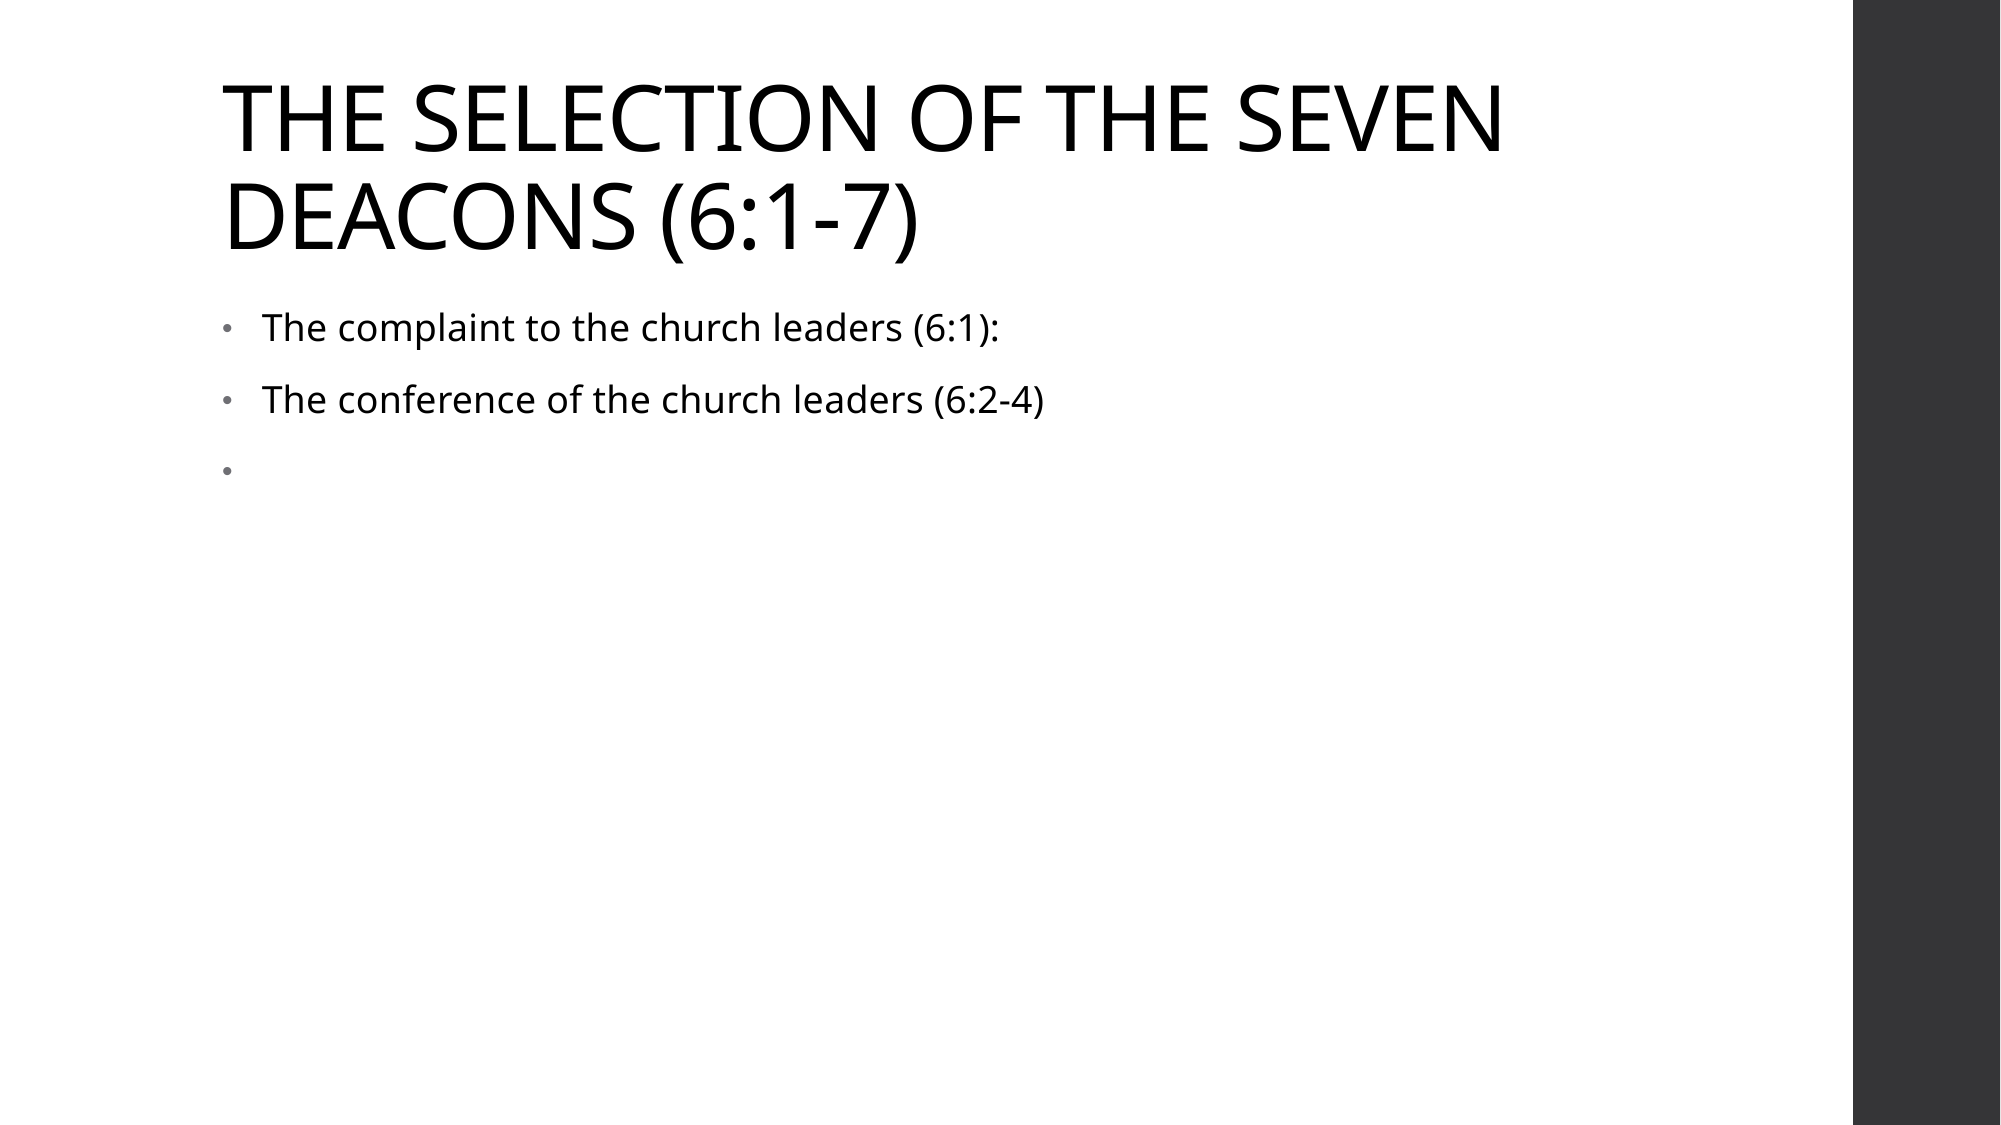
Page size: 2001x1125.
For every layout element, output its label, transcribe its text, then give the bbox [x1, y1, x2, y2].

title THE SELECTION OF THE SEVEN DEACONS (6:1-7) [206, 60, 1797, 278]
list The complaint to the church leaders (6:1): The conference of the church leaders (6:2-4) [206, 299, 1617, 1014]
